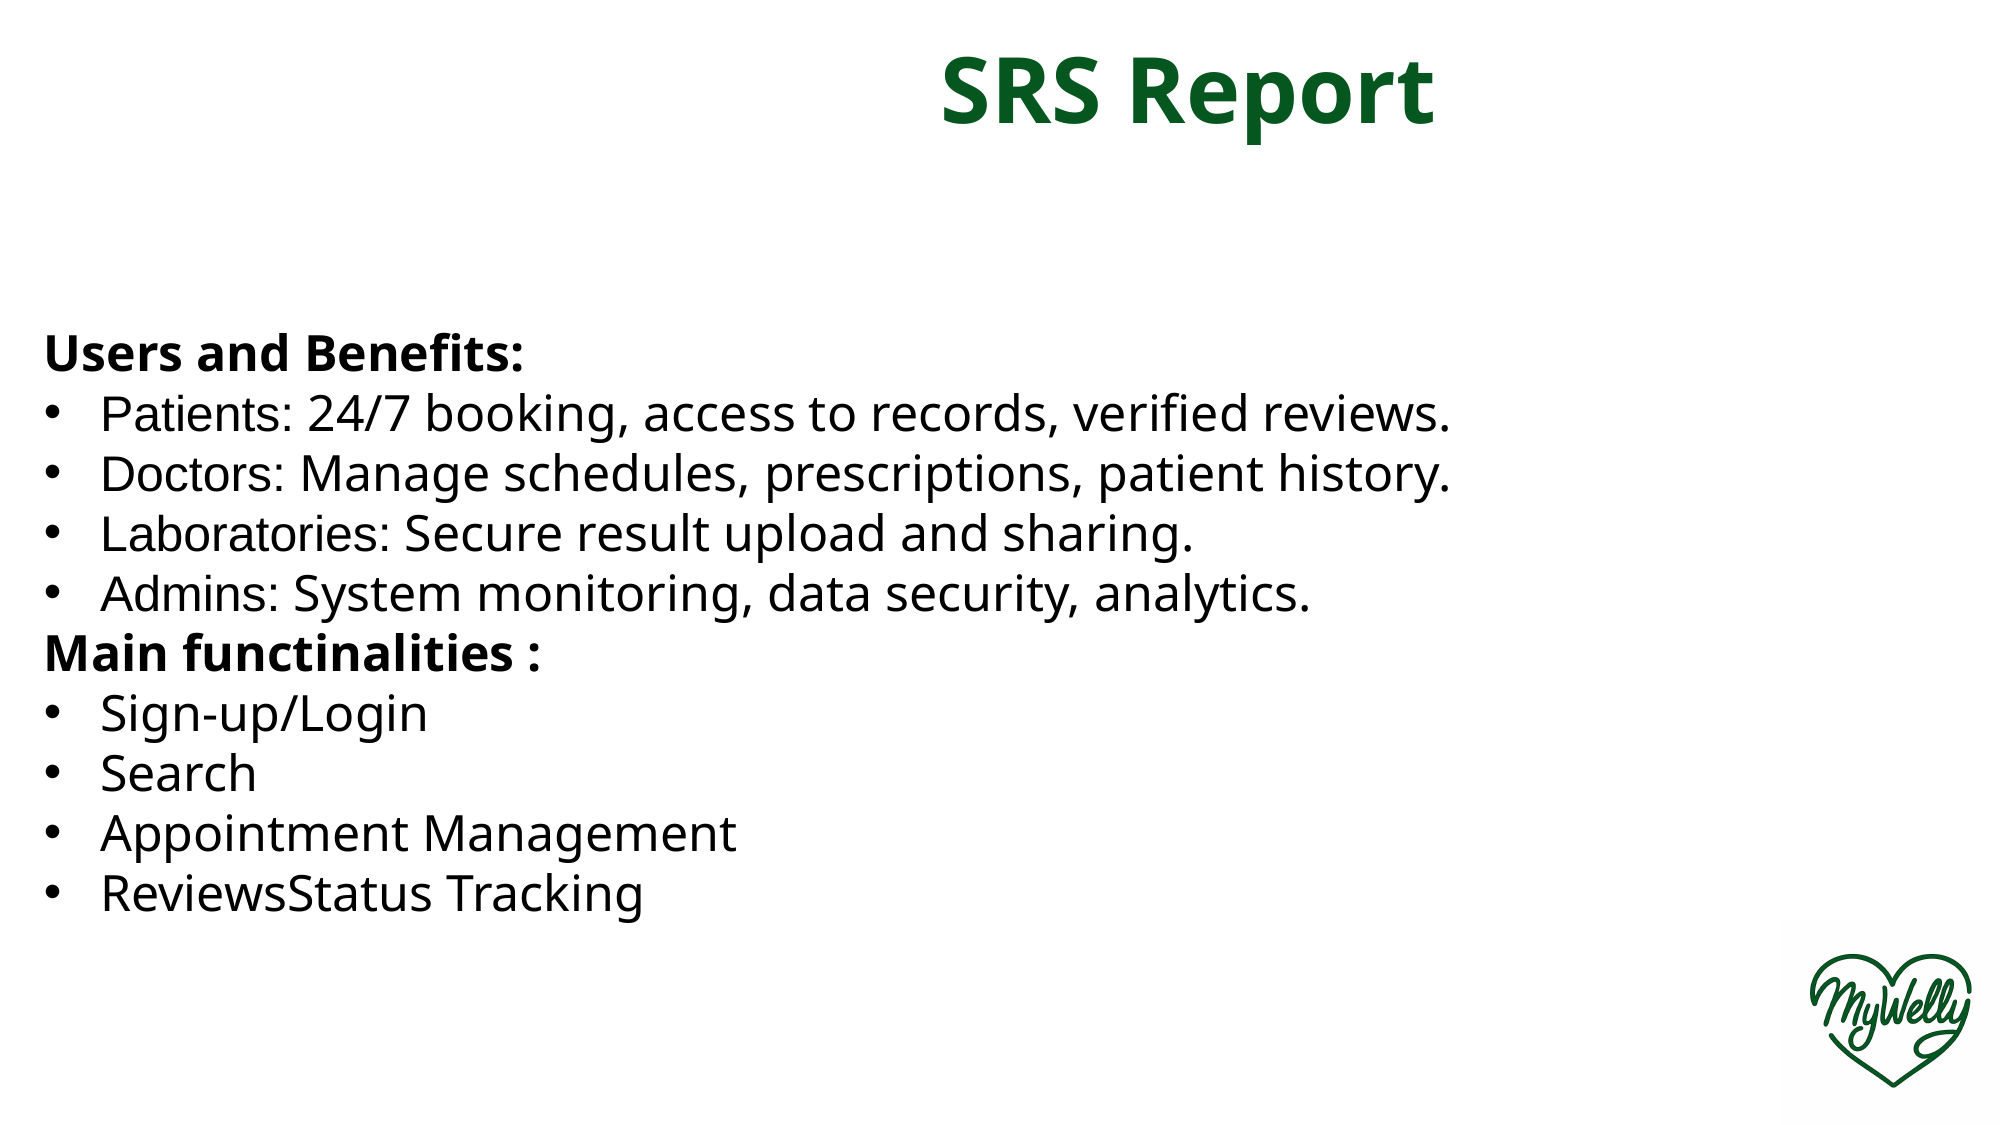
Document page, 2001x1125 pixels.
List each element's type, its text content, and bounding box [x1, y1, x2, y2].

text_box SRS Report Users and Benefits: Patients: 24/7 booking, access to records, verified reviews. Doctors: Manage schedules, prescriptions, patient history. Laboratories: Secure result upload and sharing. Admins: System monitoring, data security, analytics. Main functinalities : Sign-up/Login Search Appointment Management ReviewsStatus Tracking [28, 24, 1971, 1125]
picture [1782, 920, 2000, 1125]
